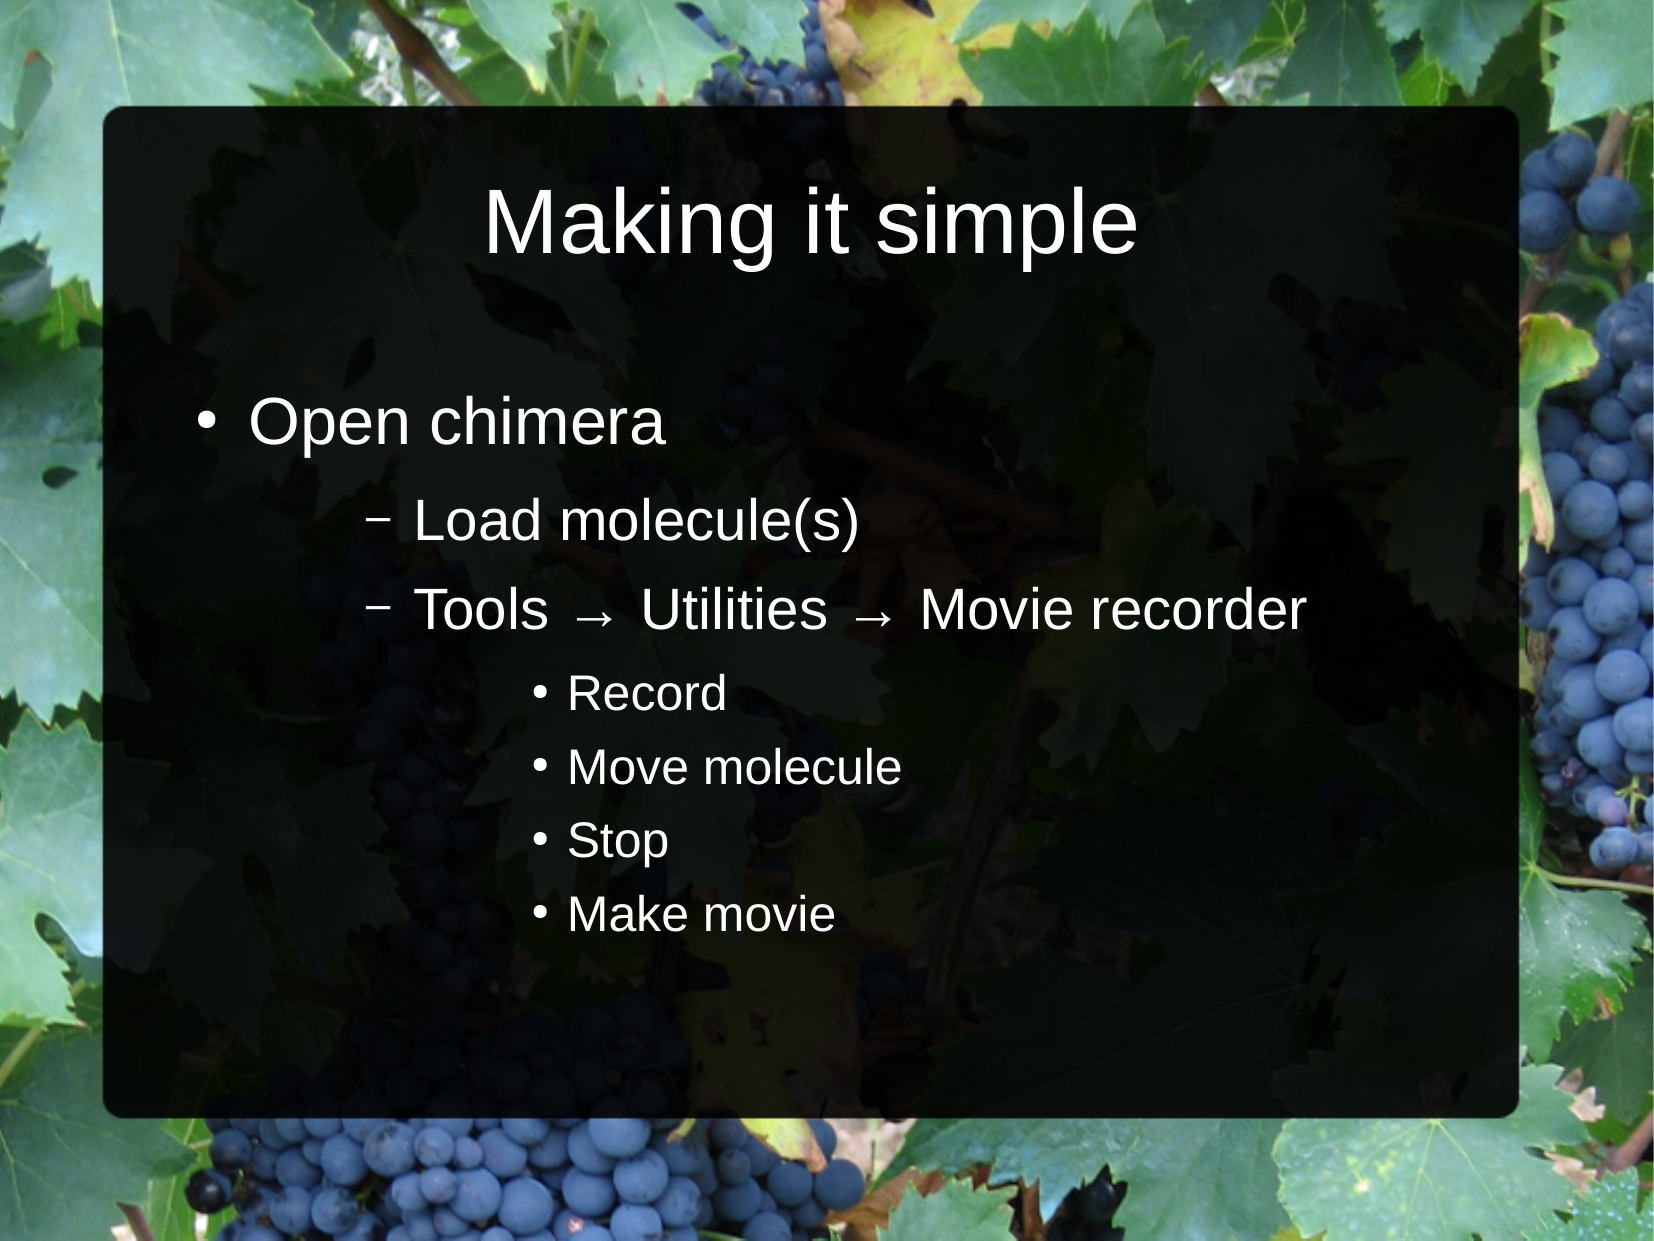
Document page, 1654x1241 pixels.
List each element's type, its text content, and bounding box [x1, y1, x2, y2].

picture [0, 0, 1654, 1241]
list Open chimera Load molecule(s) Tools → Utilities → Movie recorder Record Move molecule Stop Make movie [177, 383, 1477, 1241]
title Making it simple [118, 117, 1506, 325]
